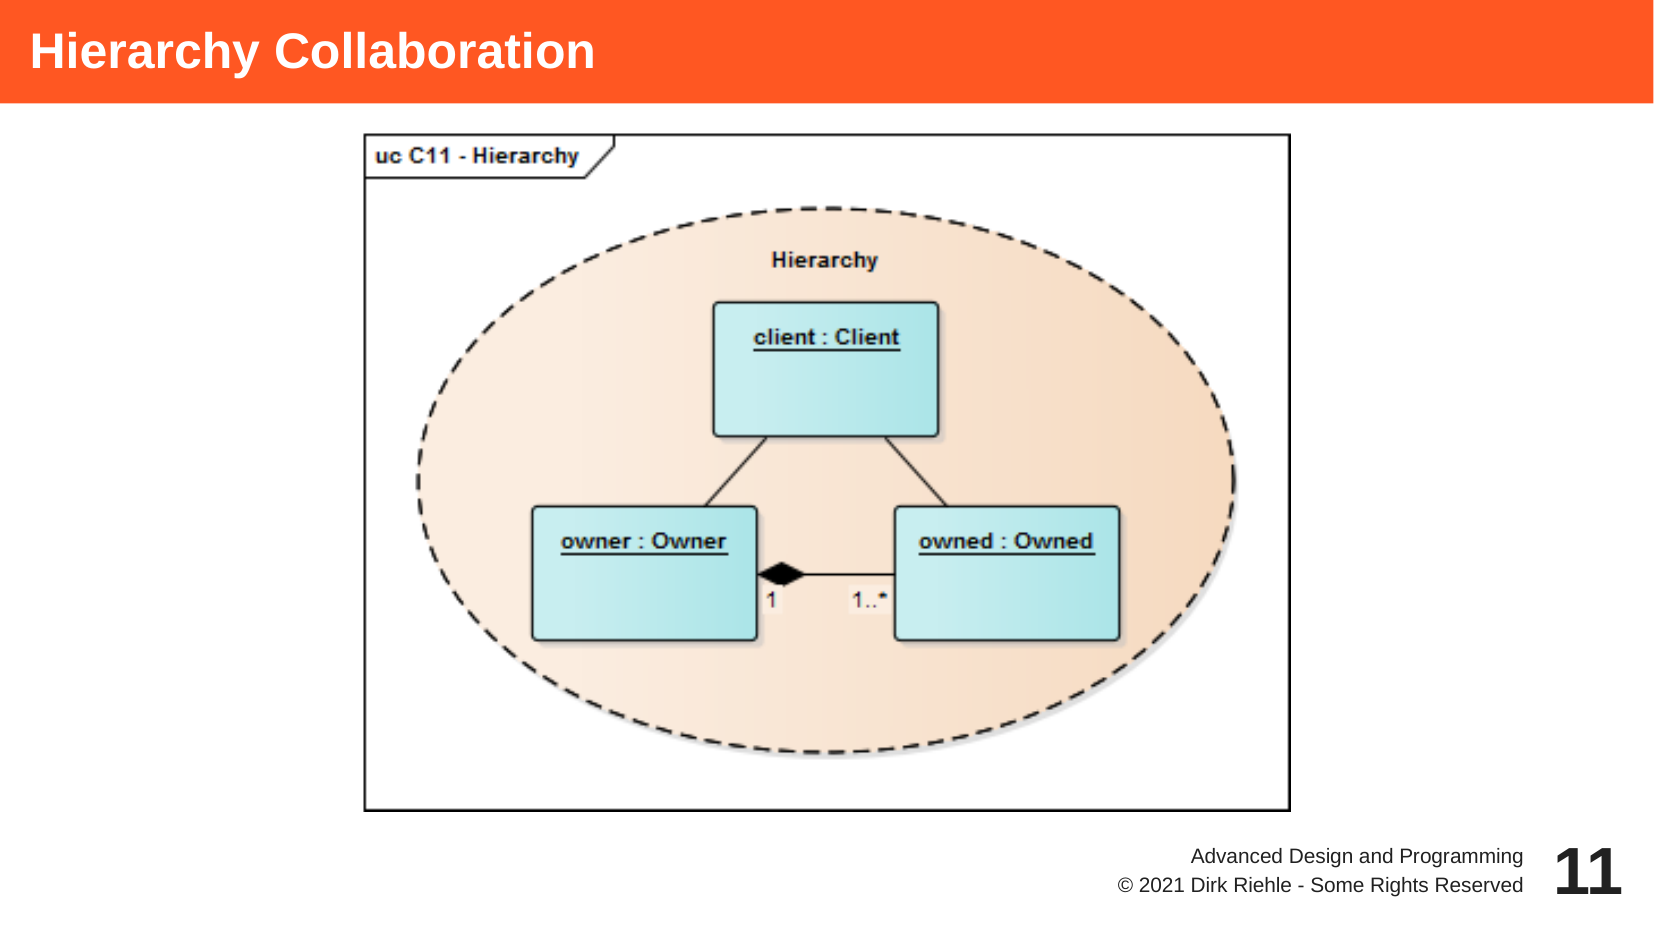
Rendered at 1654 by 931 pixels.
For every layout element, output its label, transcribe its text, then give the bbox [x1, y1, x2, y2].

title Hierarchy Collaboration [0, 0, 1654, 104]
picture [362, 132, 1291, 813]
